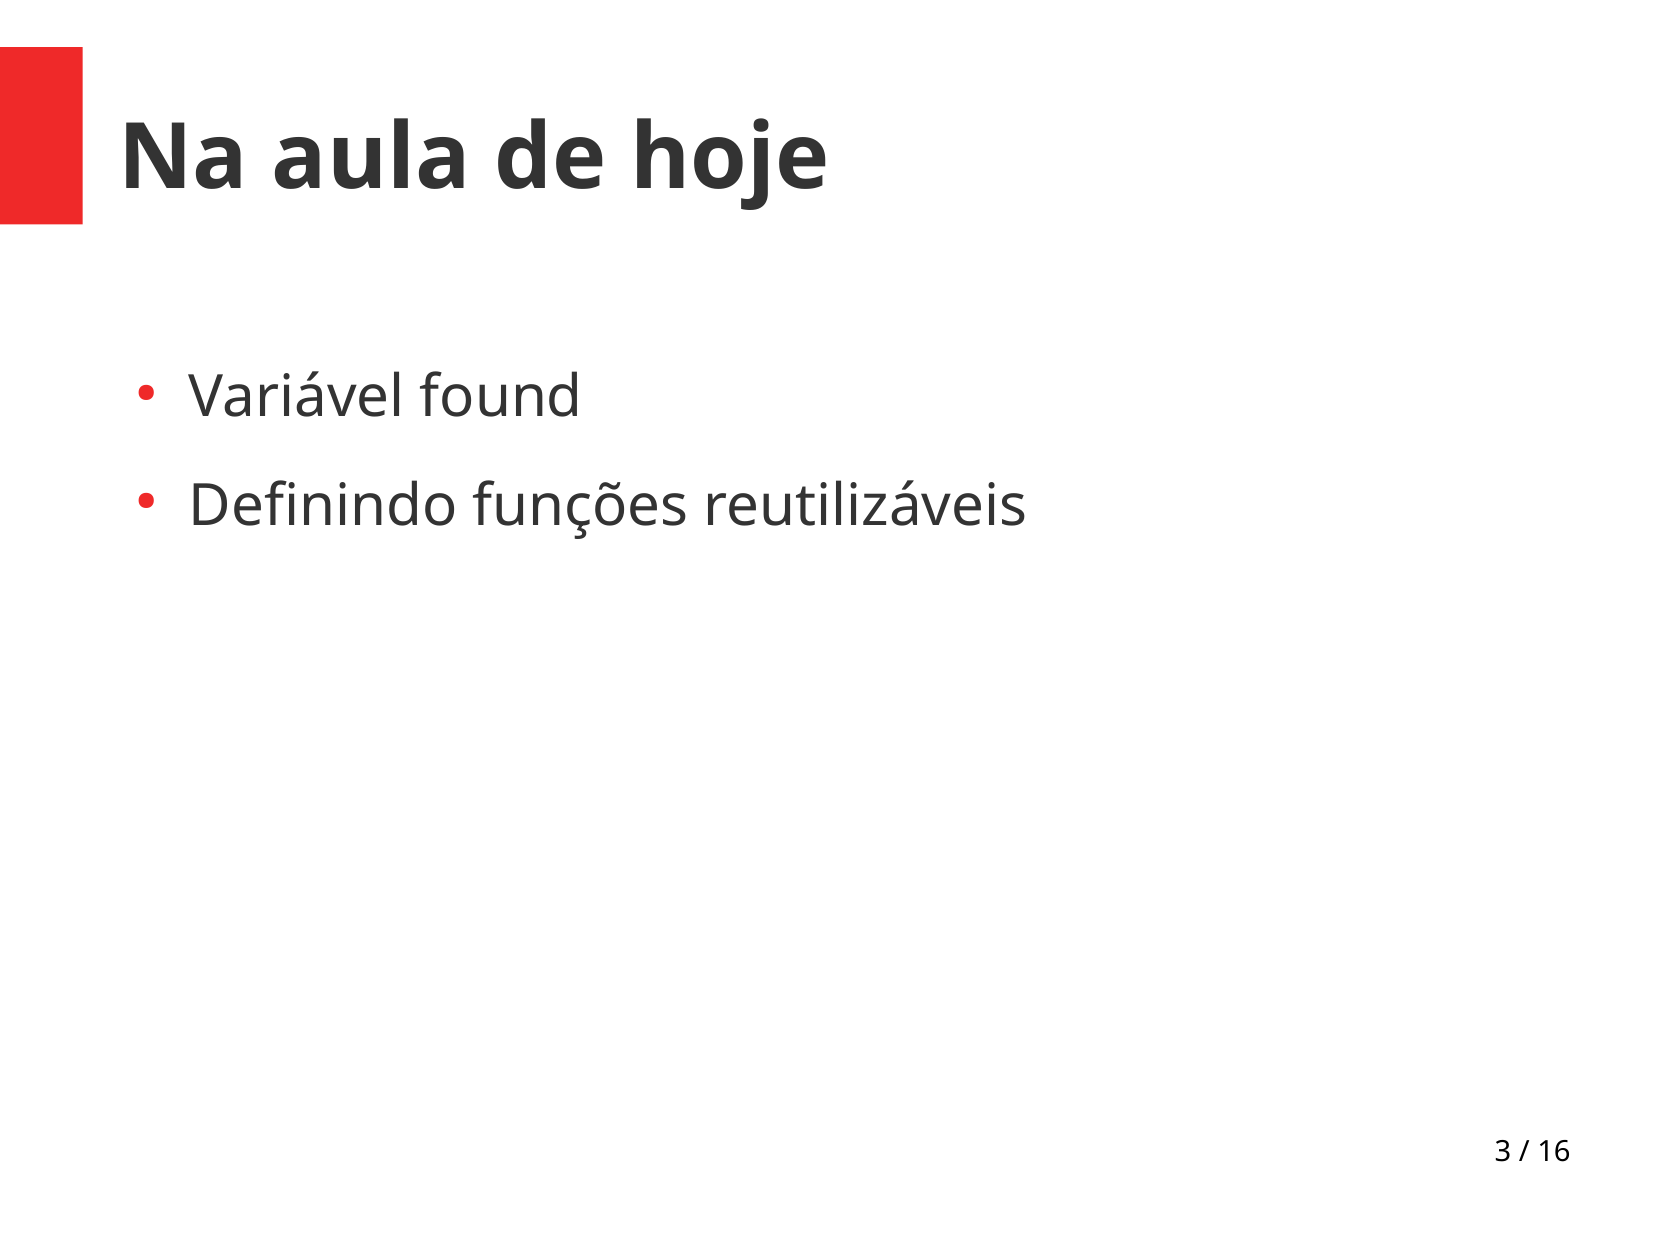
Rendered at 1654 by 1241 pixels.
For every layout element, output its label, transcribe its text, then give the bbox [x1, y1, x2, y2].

title Na aula de hoje [118, 49, 1571, 257]
list Variável found Definindo funções reutilizáveis [118, 354, 1536, 1074]
